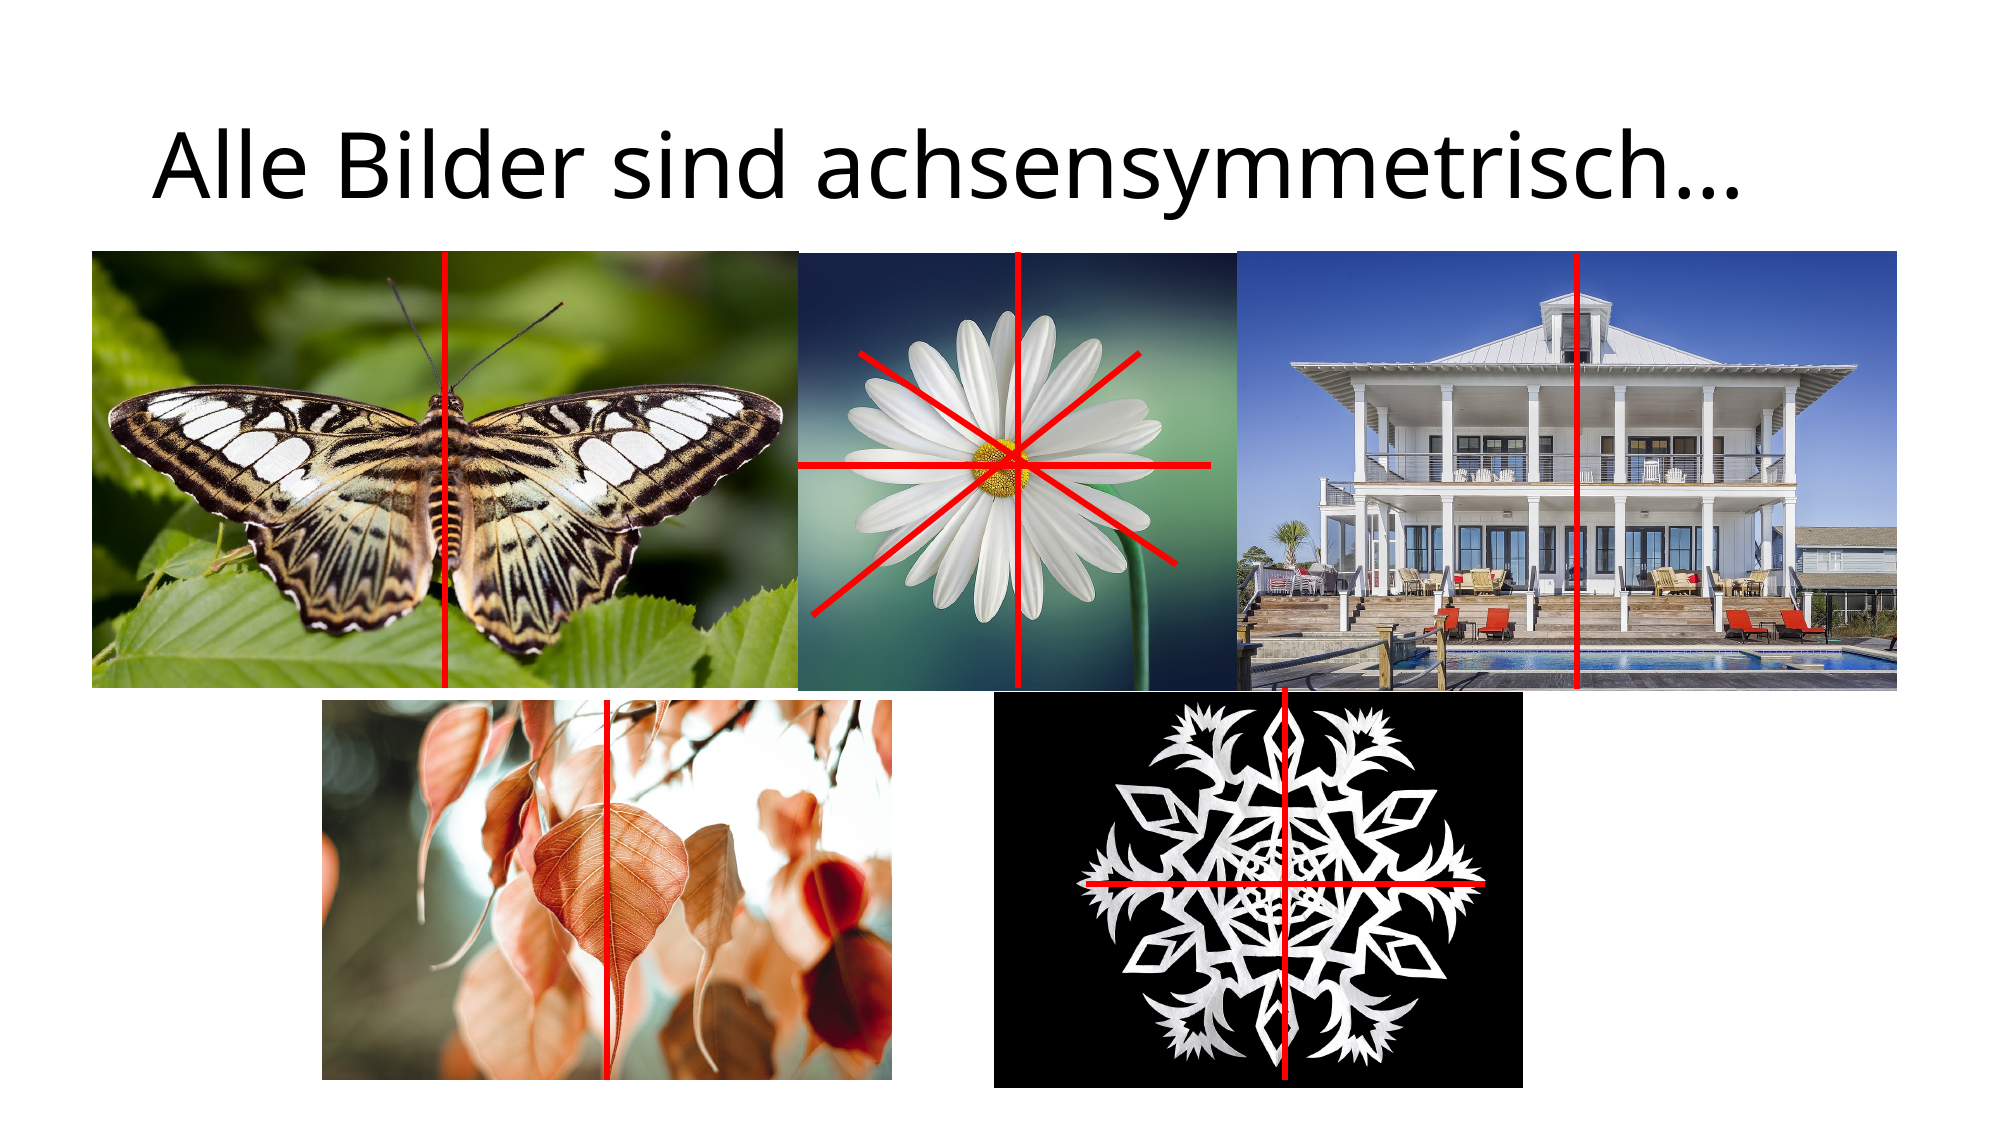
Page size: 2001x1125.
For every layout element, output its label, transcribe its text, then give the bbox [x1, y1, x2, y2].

picture [322, 700, 604, 1080]
picture [448, 251, 1897, 691]
picture [994, 692, 1523, 1088]
picture [610, 700, 892, 1080]
picture [92, 251, 447, 688]
title Alle Bilder sind achsensymmetrisch… [137, 59, 1863, 253]
